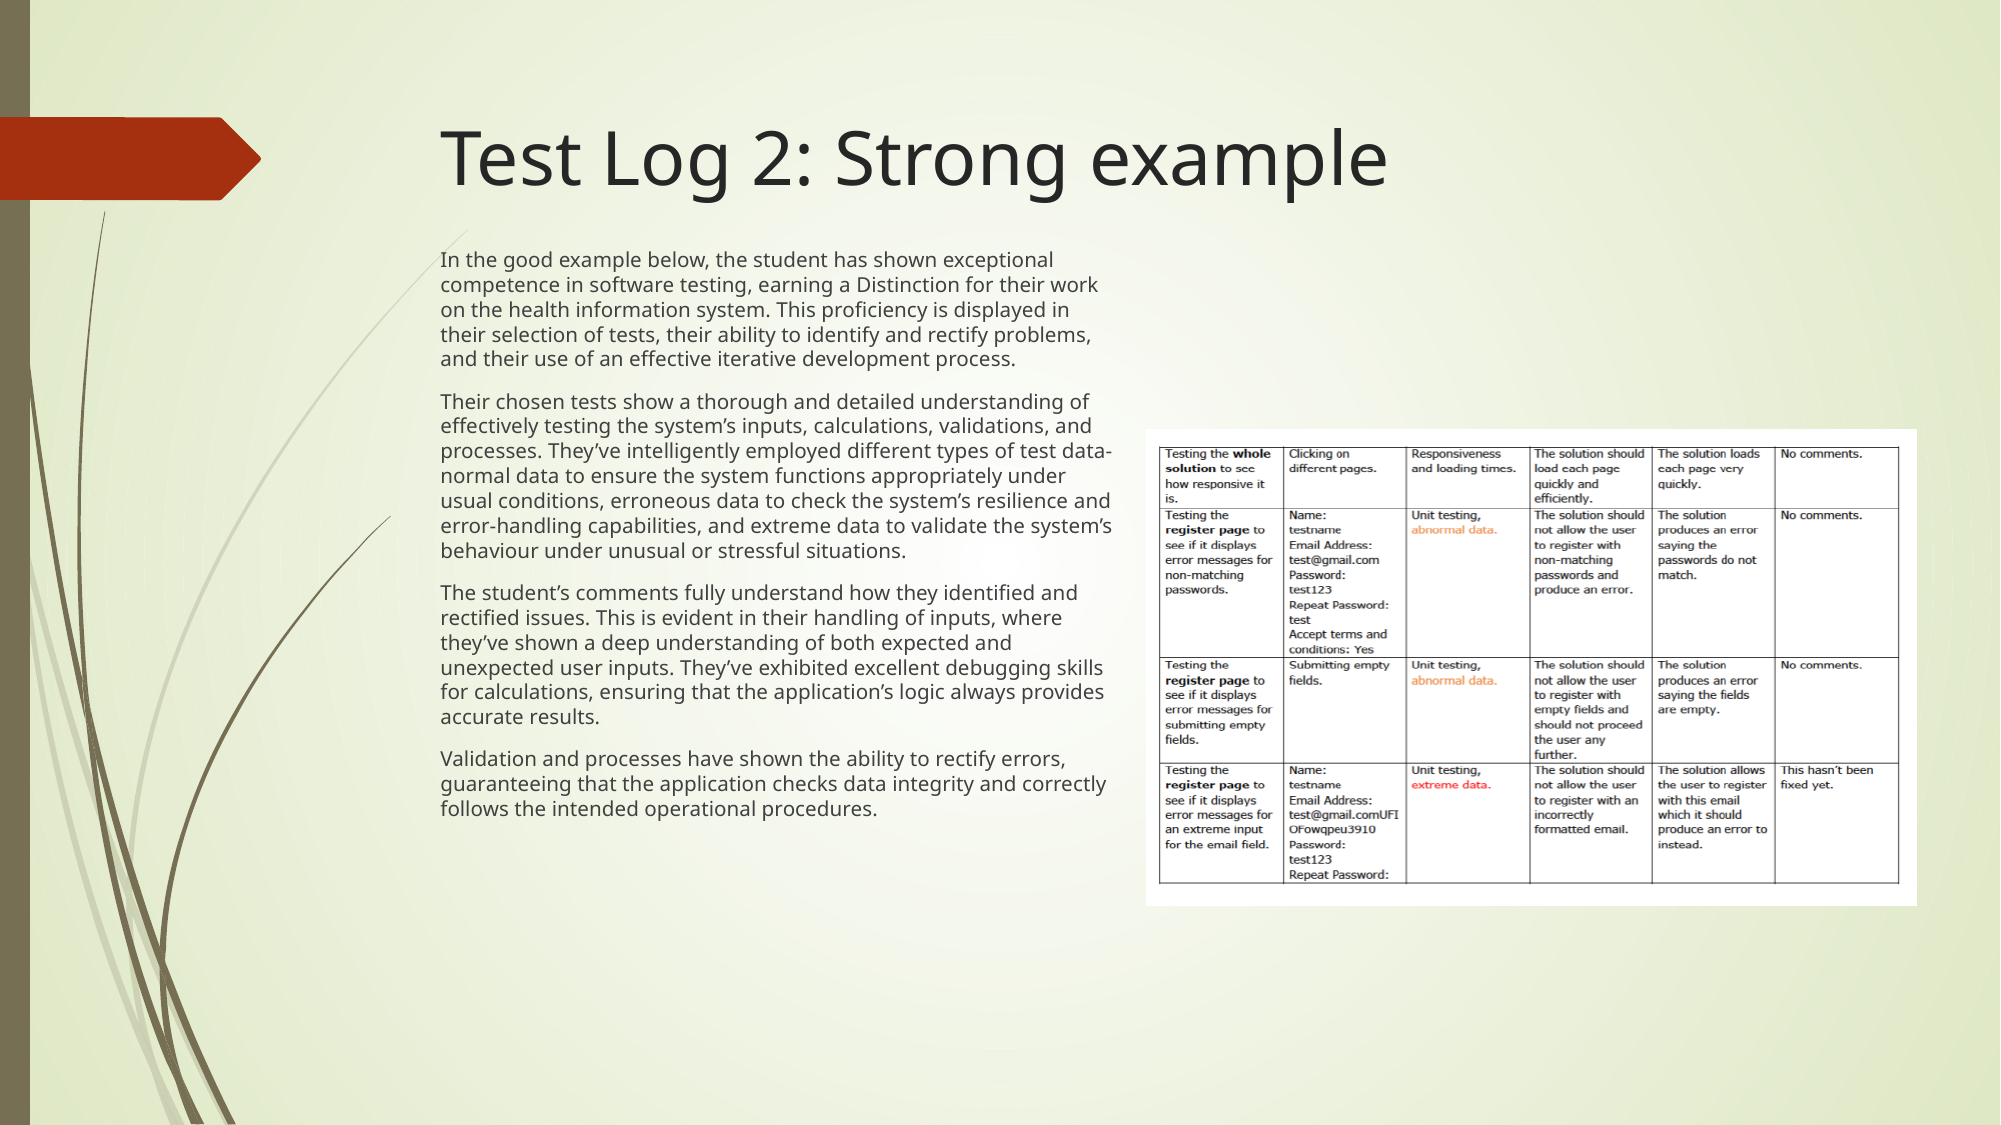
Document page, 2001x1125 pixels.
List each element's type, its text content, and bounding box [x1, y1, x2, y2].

picture [1146, 429, 1917, 906]
title Test Log 2: Strong example [425, 102, 1888, 313]
list In the good example below, the student has shown exceptional competence in software testing, earning a Distinction for their work on the health information system. This proficiency is displayed in their selection of tests, their ability to identify and rectify problems, and their use of an effective iterative development process. Their chosen tests show a thorough and detailed understanding of effectively testing the system’s inputs, calculations, validations, and processes. They’ve intelligently employed different types of test data- normal data to ensure the system functions appropriately under usual conditions, erroneous data to check the system’s resilience and error-handling capabilities, and extreme data to validate the system’s behaviour under unusual or stressful situations. The student’s comments fully understand how they identified and rectified issues. This is evident in their handling of inputs, where they’ve shown a deep understanding of both expected and unexpected user inputs. They’ve exhibited excellent debugging skills for calculations, ensuring that the application’s logic always provides accurate results. Validation and processes have shown the ability to rectify errors, guaranteeing that the application checks data integrity and correctly follows the intended operational procedures. [425, 239, 1134, 859]
